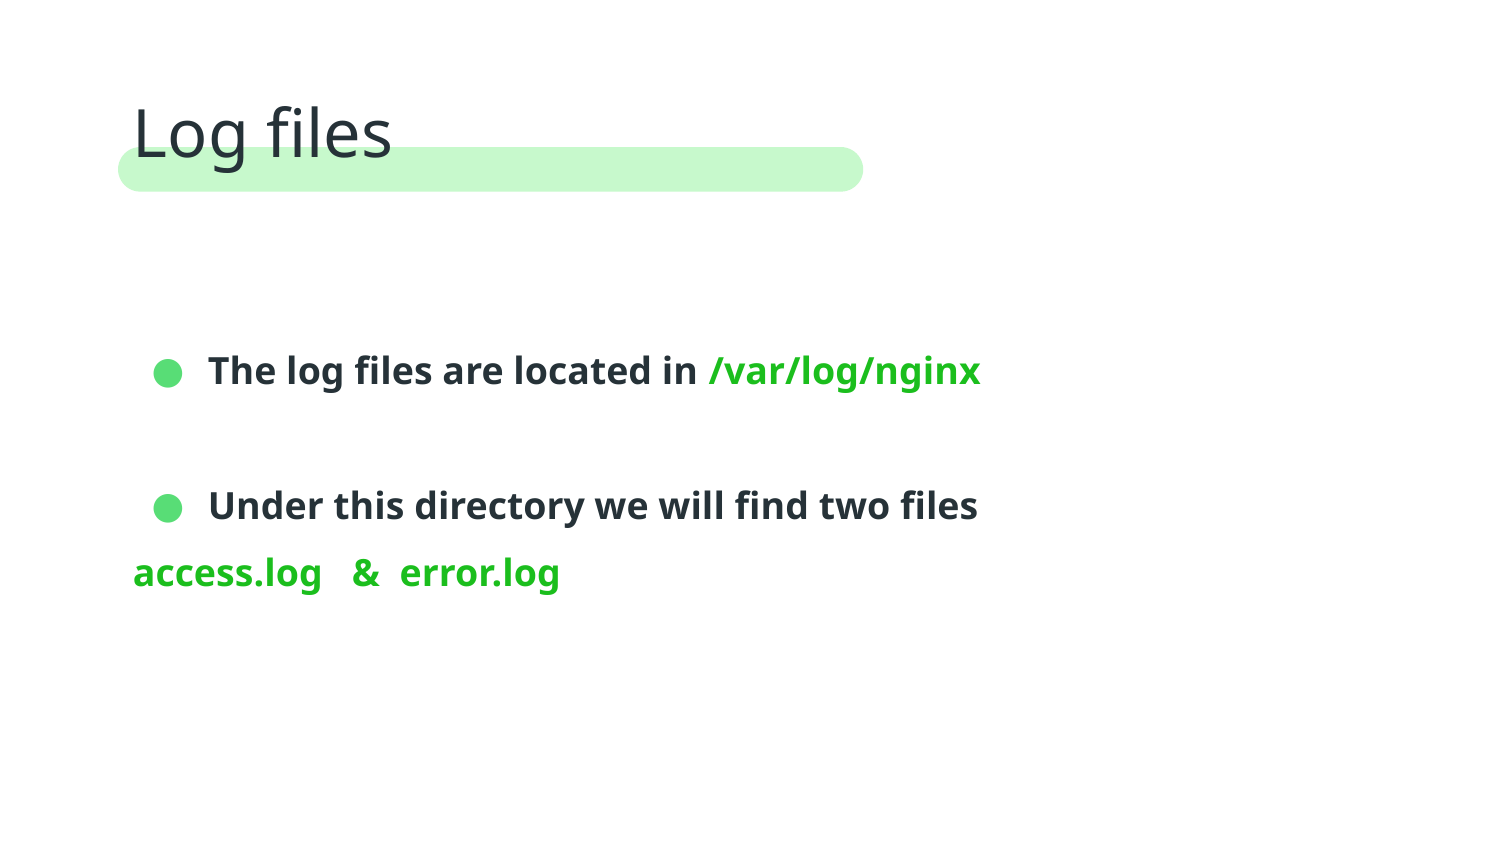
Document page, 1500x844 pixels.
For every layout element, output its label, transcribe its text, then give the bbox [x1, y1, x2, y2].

text_box [119, 177, 862, 192]
text_box The log files are located in /var/log/nginx Under this directory we will find two files access.log & error.log [118, 309, 1242, 677]
text_box Log files [118, 76, 1382, 177]
